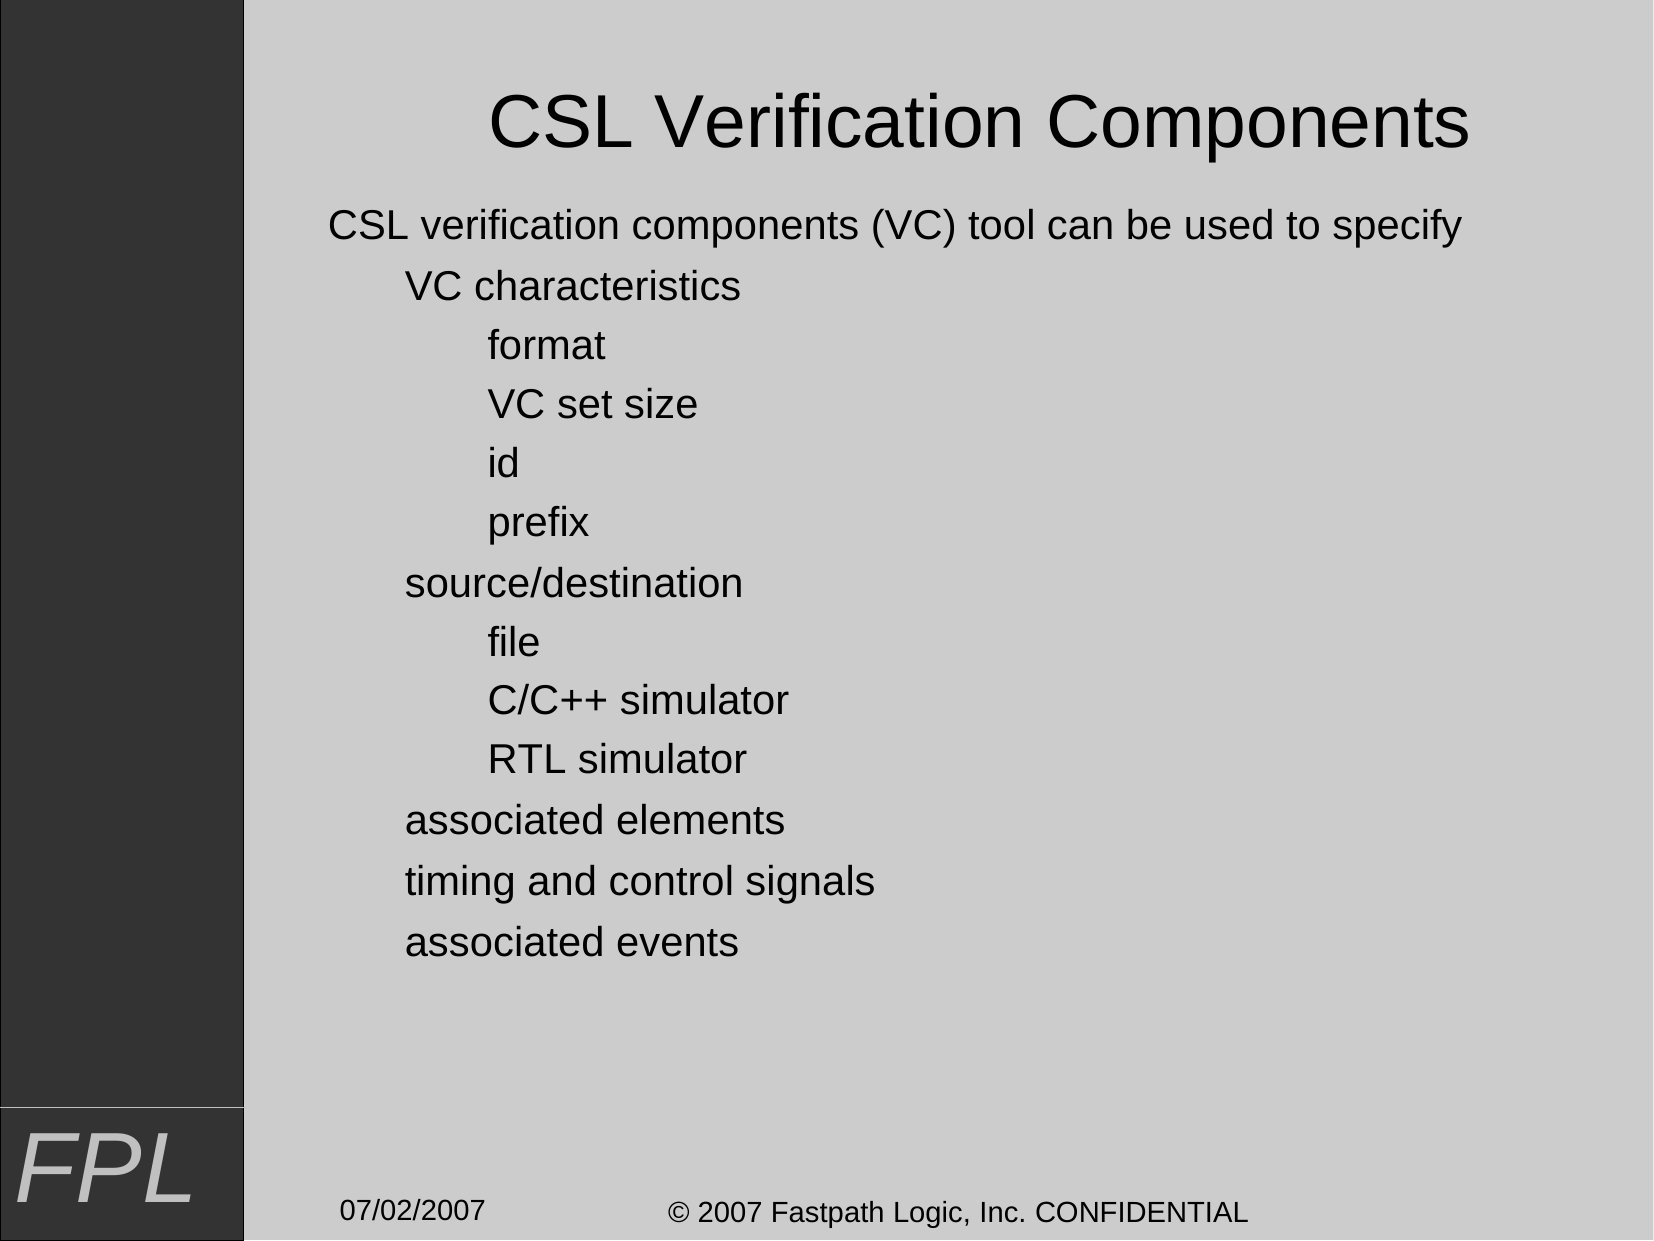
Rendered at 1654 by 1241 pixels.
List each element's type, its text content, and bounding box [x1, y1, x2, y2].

title CSL Verification Components [428, 13, 1532, 201]
list CSL verification components (VC) tool can be used to specify VC characteristics format VC set size id prefix source/destination file C/C++ simulator RTL simulator associated elements timing and control signals associated events [310, 201, 1623, 1241]
